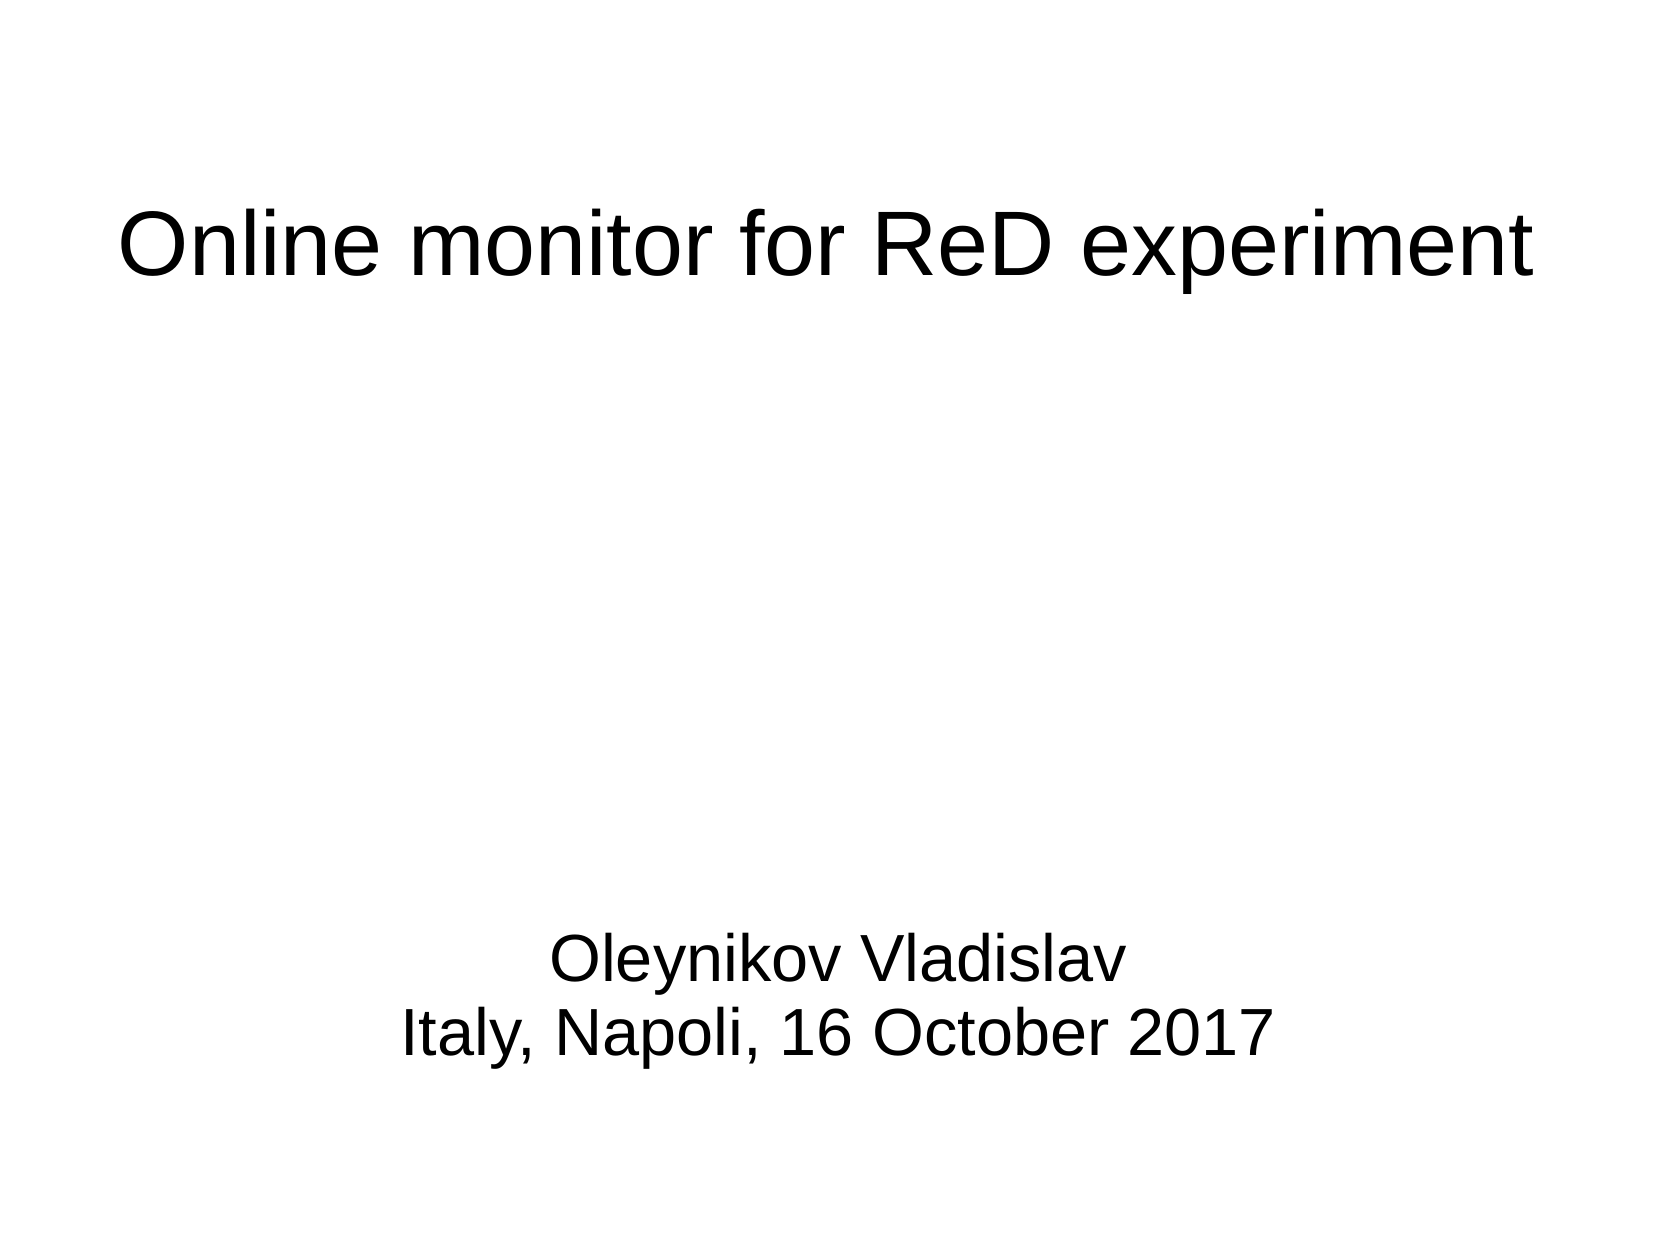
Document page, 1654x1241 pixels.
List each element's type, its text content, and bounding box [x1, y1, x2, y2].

title Online monitor for ReD experiment [82, 49, 1571, 438]
subtitle Oleynikov Vladislav Italy, Napoli, 16 October 2017 [94, 809, 1583, 1182]
